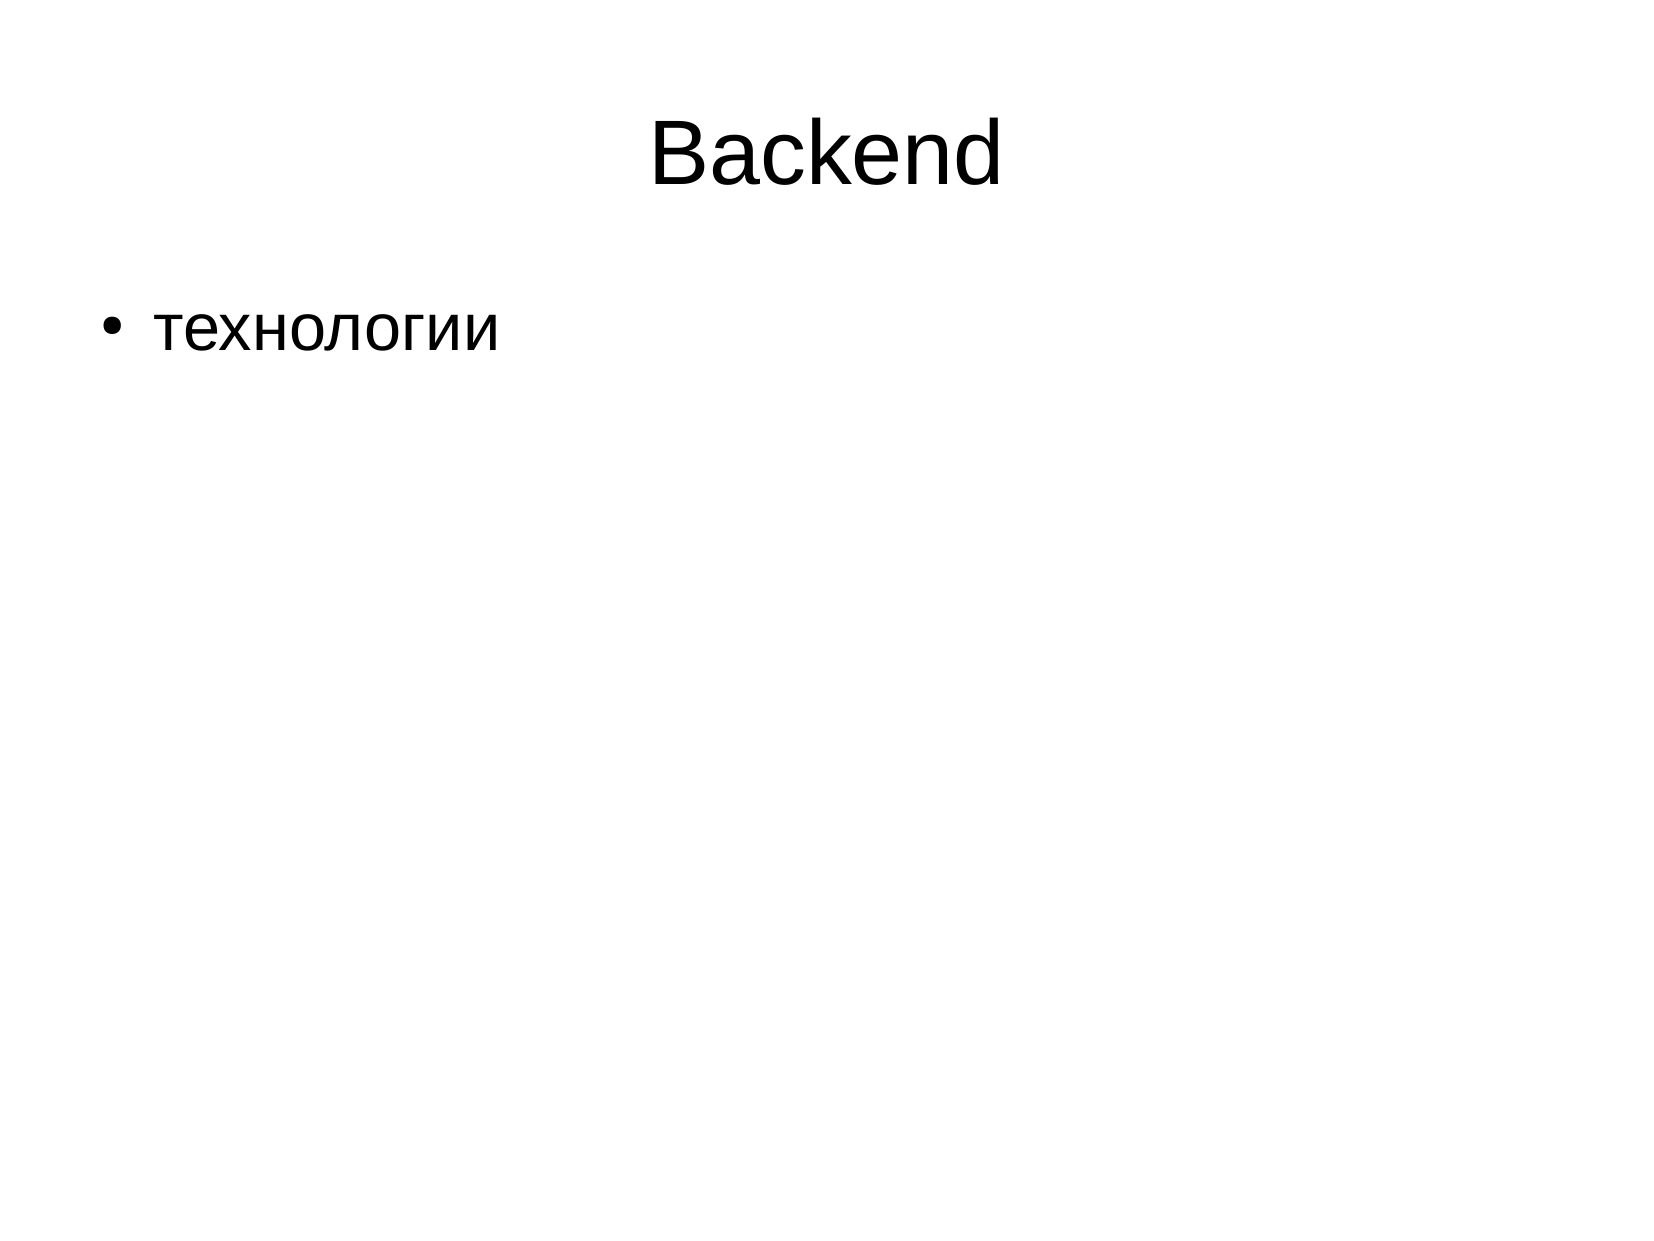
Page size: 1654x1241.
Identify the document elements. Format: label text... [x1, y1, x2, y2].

title Backend [82, 49, 1571, 257]
list технологии [82, 290, 1571, 1010]
